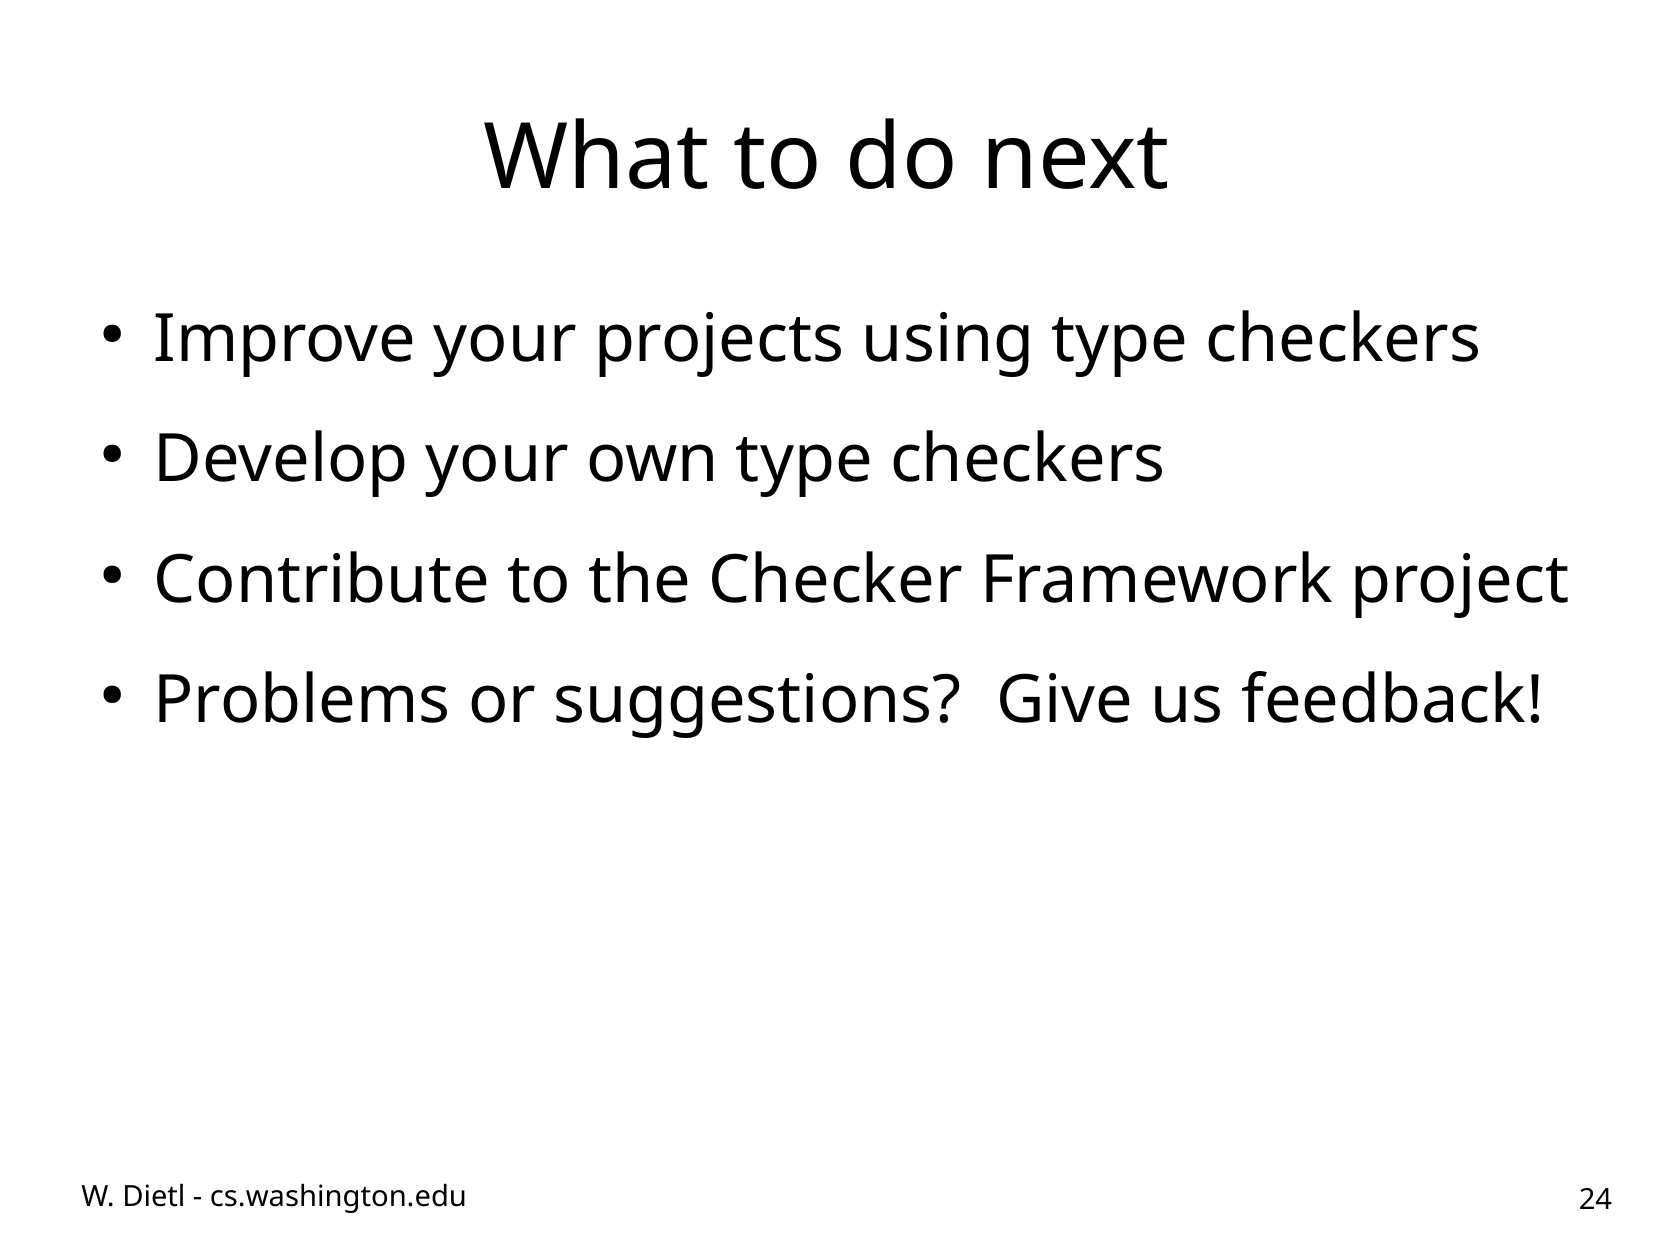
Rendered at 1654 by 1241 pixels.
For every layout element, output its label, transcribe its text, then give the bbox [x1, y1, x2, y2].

list Improve your projects using type checkers Develop your own type checkers Contribute to the Checker Framework project Problems or suggestions? Give us feedback! [82, 290, 1571, 1109]
title What to do next [82, 56, 1571, 250]
